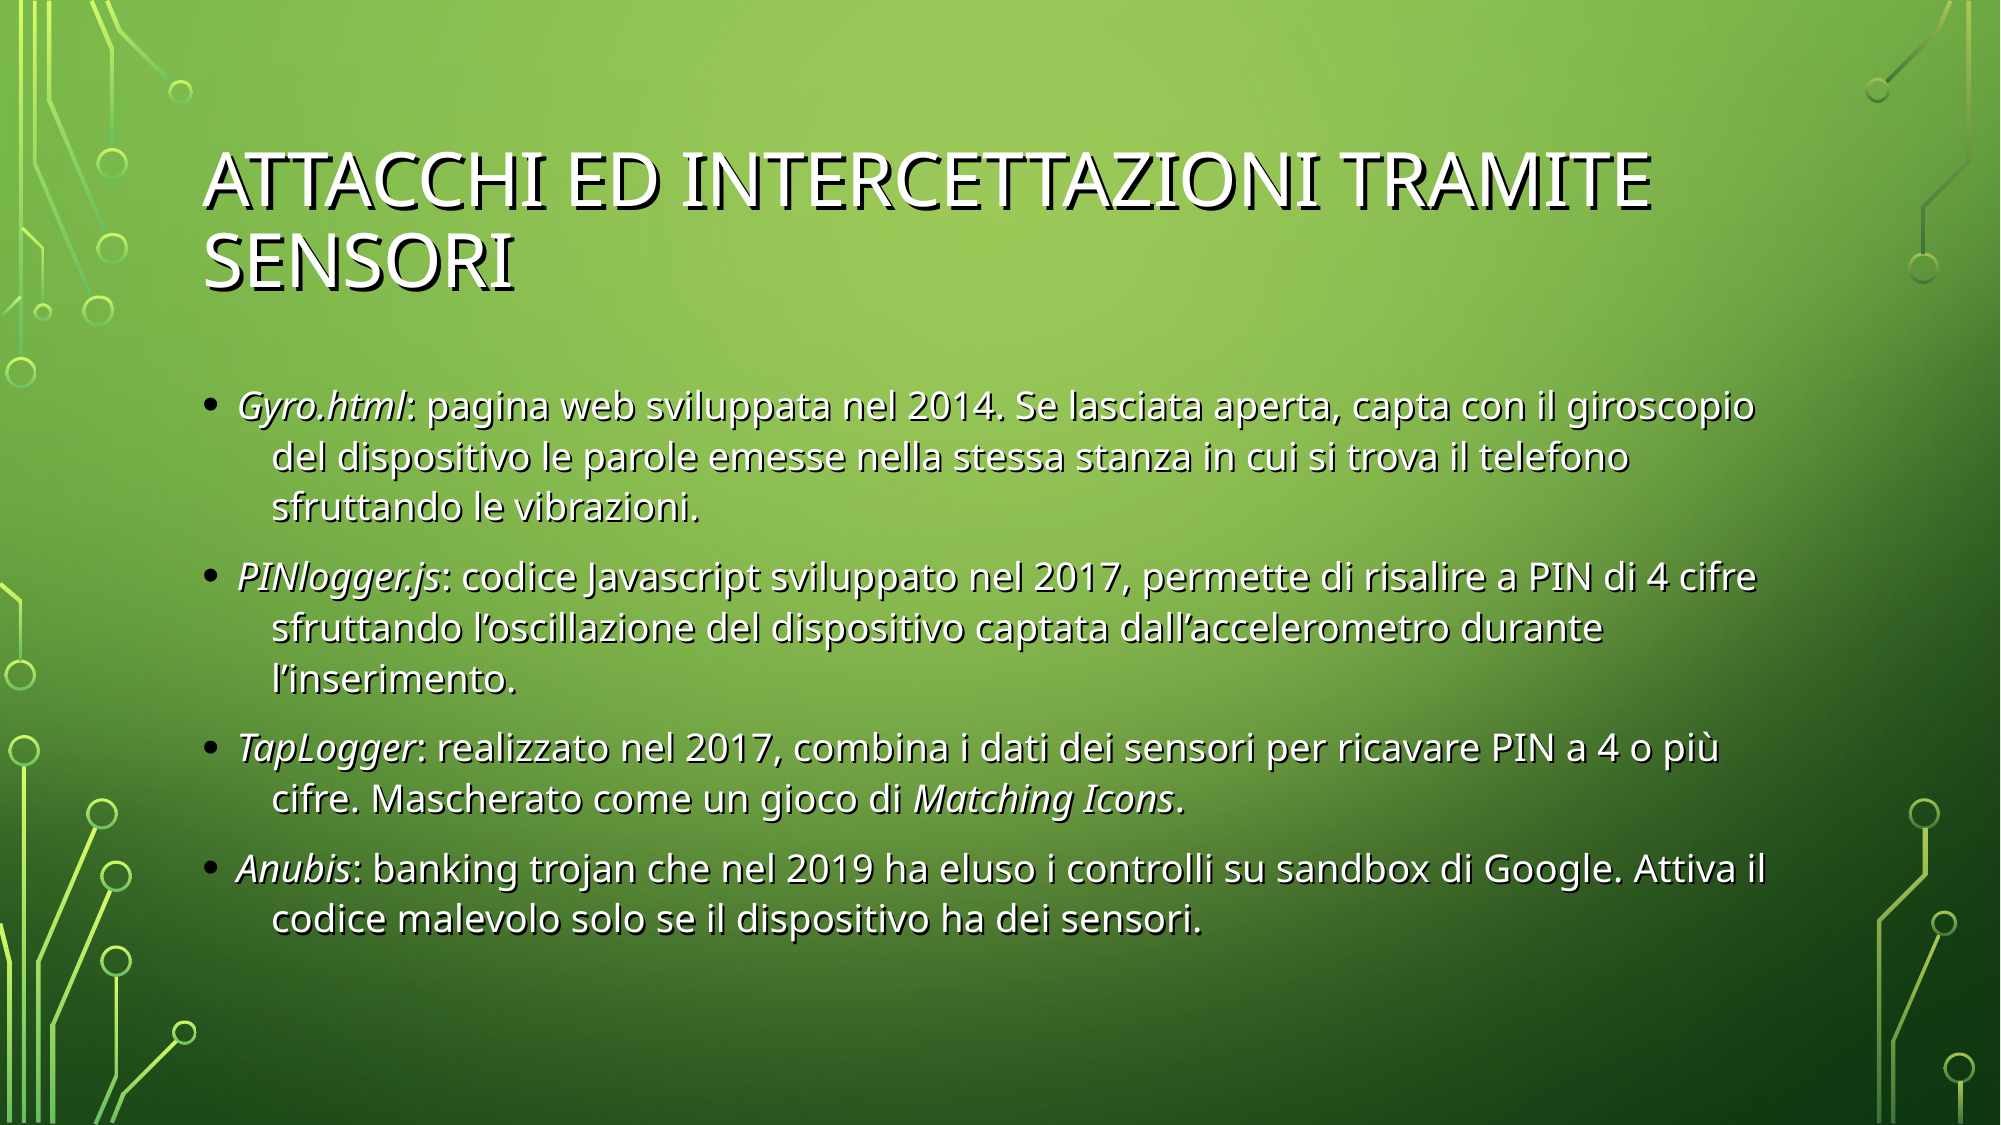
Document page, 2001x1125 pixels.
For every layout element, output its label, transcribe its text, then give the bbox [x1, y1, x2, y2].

title Attacchi ed Intercettazioni tramite sensori [187, 101, 1813, 344]
list Gyro.html: pagina web sviluppata nel 2014. Se lasciata aperta, capta con il giroscopio del dispositivo le parole emesse nella stessa stanza in cui si trova il telefono sfruttando le vibrazioni. PINlogger.js: codice Javascript sviluppato nel 2017, permette di risalire a PIN di 4 cifre sfruttando l’oscillazione del dispositivo captata dall’accelerometro durante l’inserimento. TapLogger: realizzato nel 2017, combina i dati dei sensori per ricavare PIN a 4 o più cifre. Mascherato come un gioco di Matching Icons. Anubis: banking trojan che nel 2019 ha eluso i controlli su sandbox di Google. Attiva il codice malevolo solo se il dispositivo ha dei sensori. [187, 369, 1813, 951]
